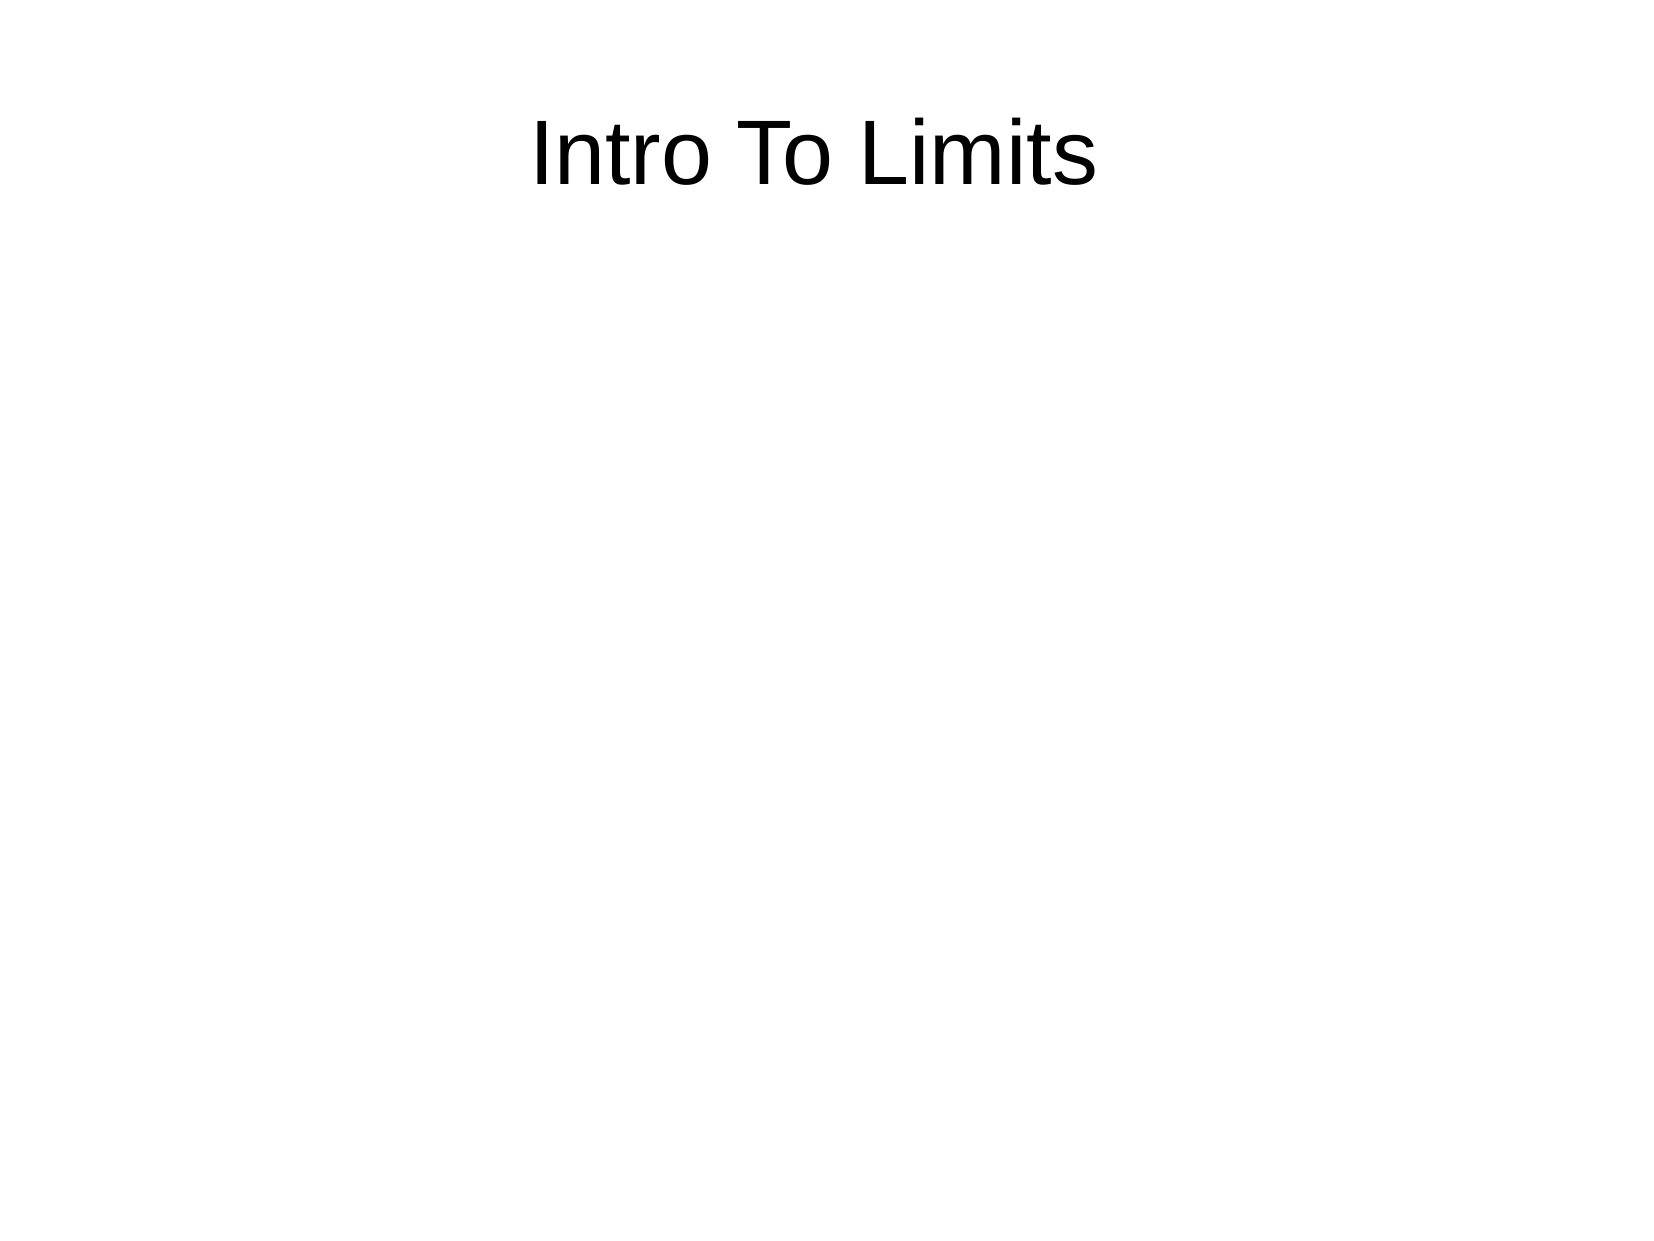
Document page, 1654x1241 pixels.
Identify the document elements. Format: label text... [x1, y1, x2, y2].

title Intro To Limits [82, 49, 1571, 257]
